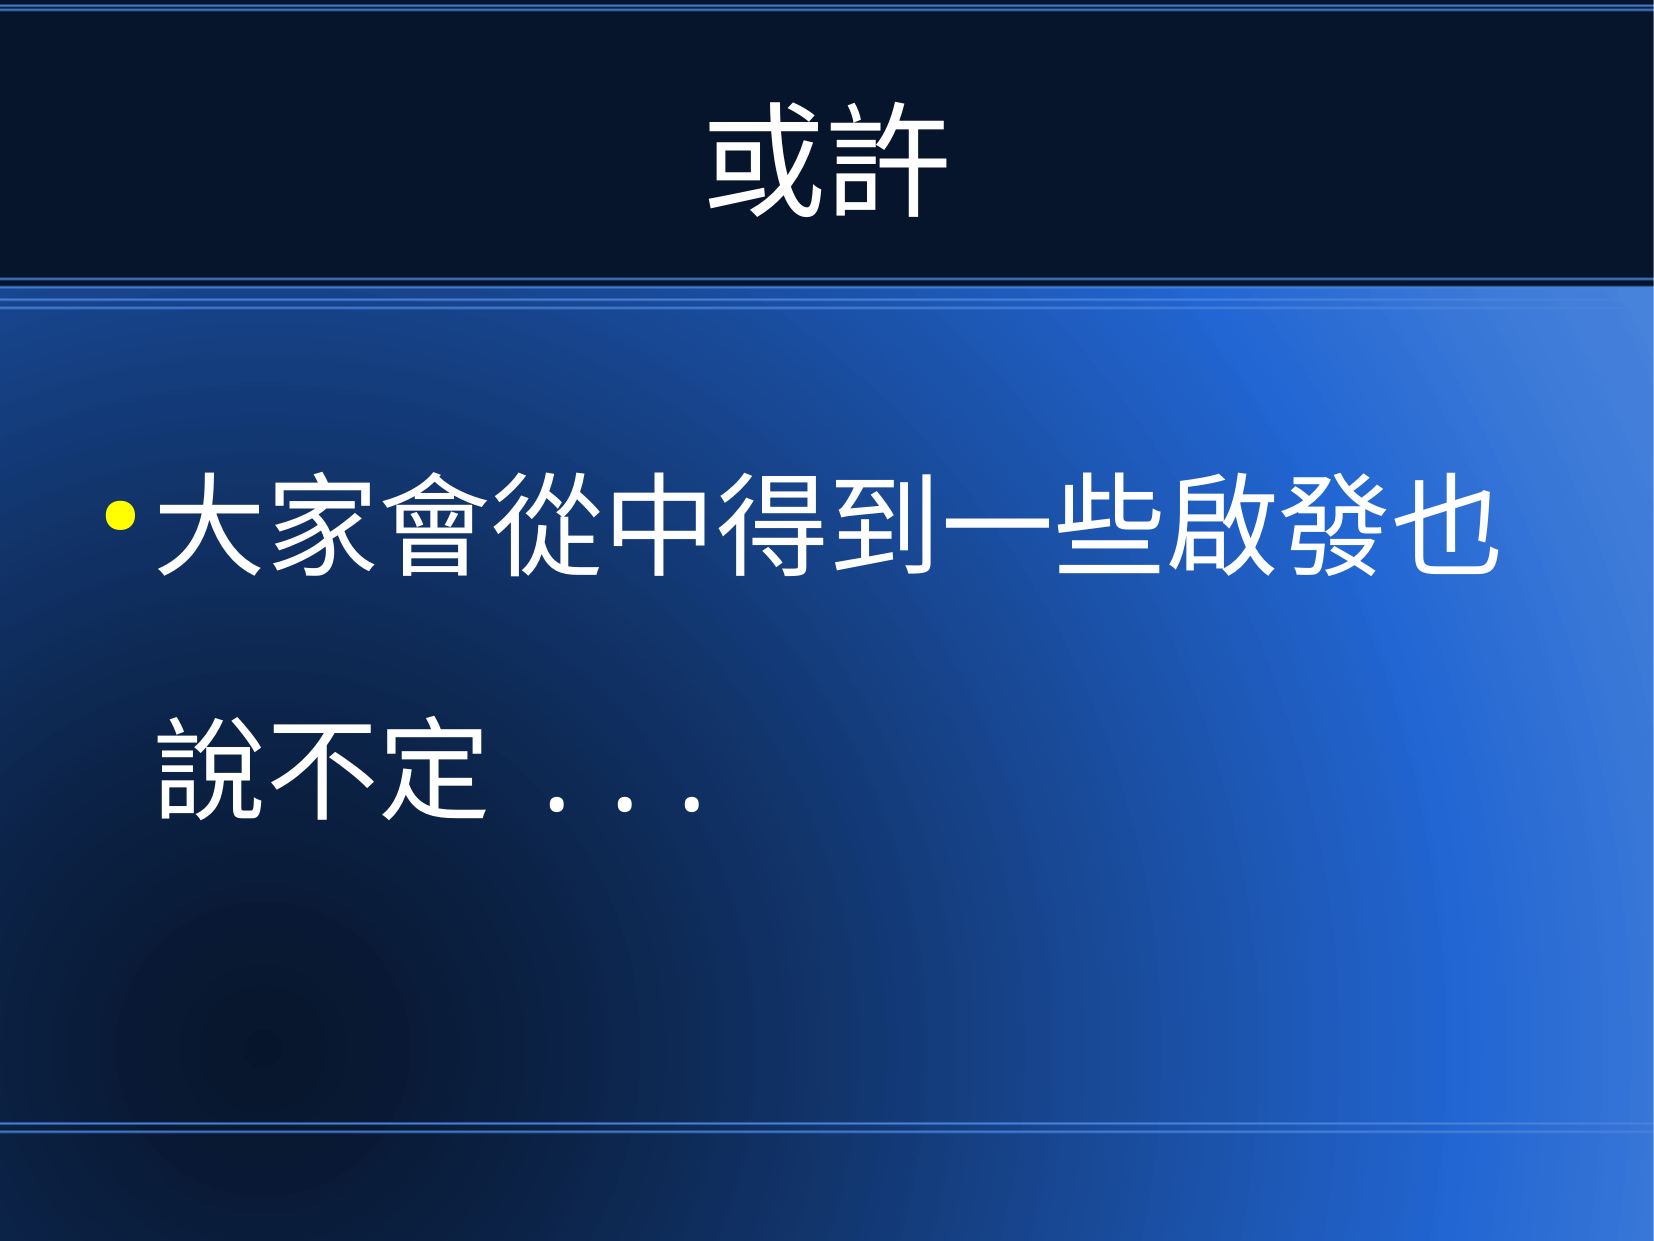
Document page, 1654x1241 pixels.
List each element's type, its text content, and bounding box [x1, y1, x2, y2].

picture [0, 0, 1654, 1241]
title 或許 [82, 49, 1571, 257]
list 大家會從中得到一些啟發也說不定... [82, 355, 1571, 1241]
